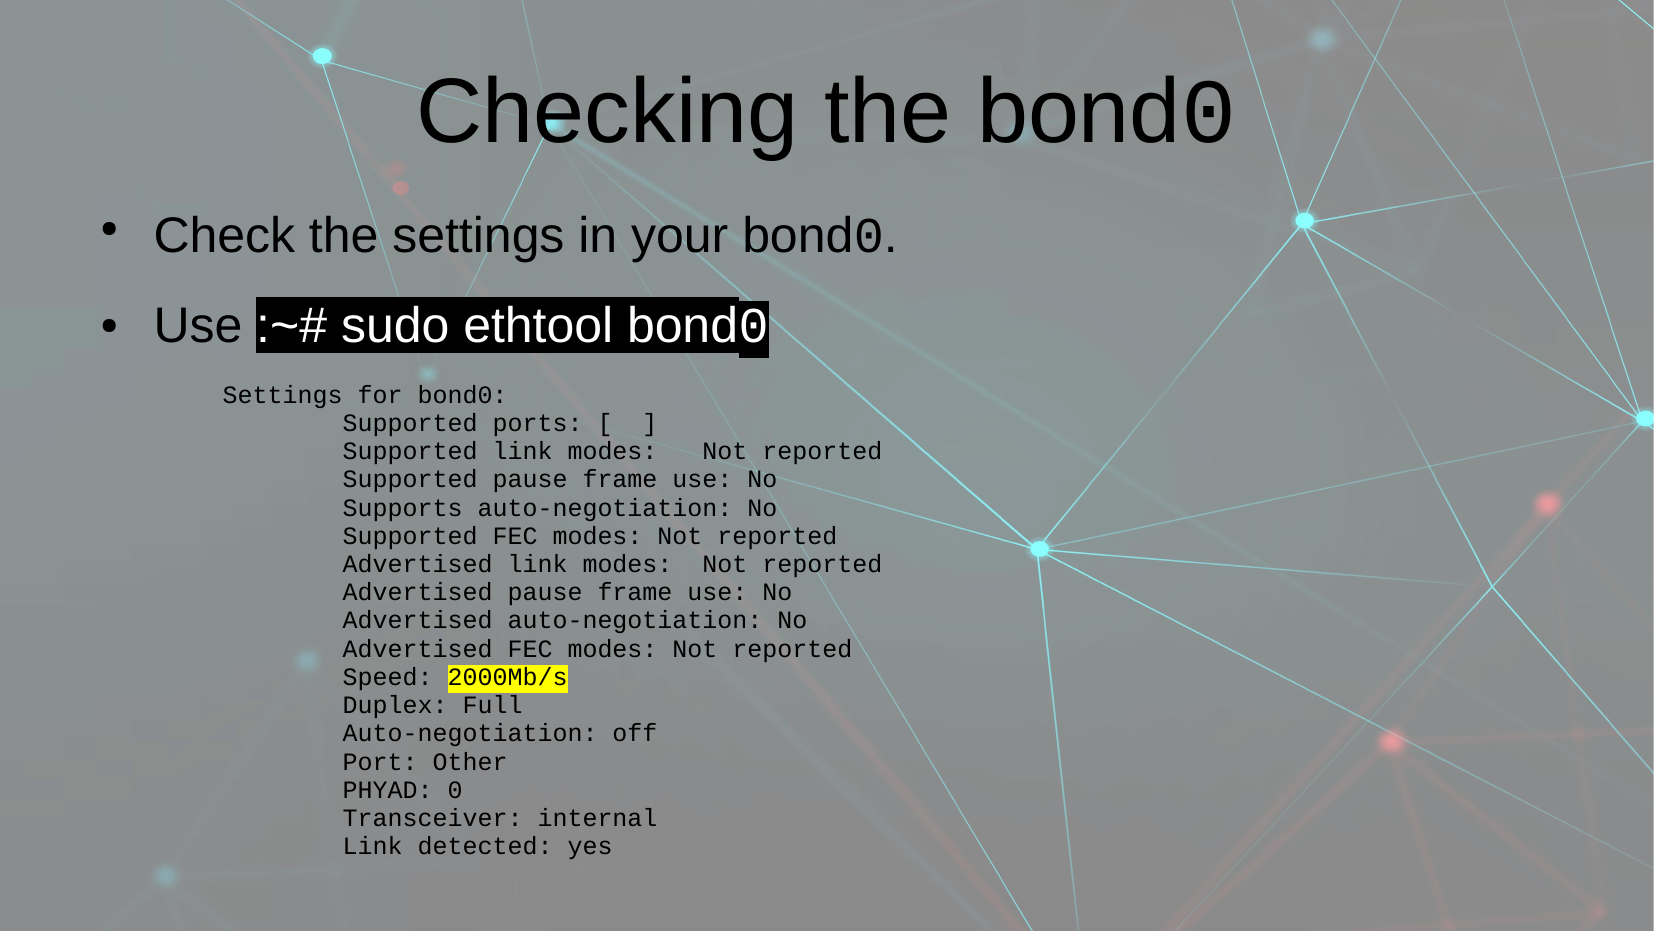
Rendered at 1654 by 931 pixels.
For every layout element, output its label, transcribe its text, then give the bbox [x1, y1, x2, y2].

title Checking the bond0 [82, 37, 1571, 192]
text_box Settings for bond0: Supported ports: [ ] Supported link modes: Not reported Supported pause frame use: No Supports auto-negotiation: No Supported FEC modes: Not reported Advertised link modes: Not reported Advertised pause frame use: No Advertised auto-negotiation: No Advertised FEC modes: Not reported Speed: 2000Mb/s Duplex: Full Auto-negotiation: off Port: Other PHYAD: 0 Transceiver: internal Link detected: yes [207, 375, 976, 908]
list Check the settings in your bond0. Use :~# sudo ethtool bond0 [82, 192, 1571, 758]
picture [0, 0, 1654, 931]
